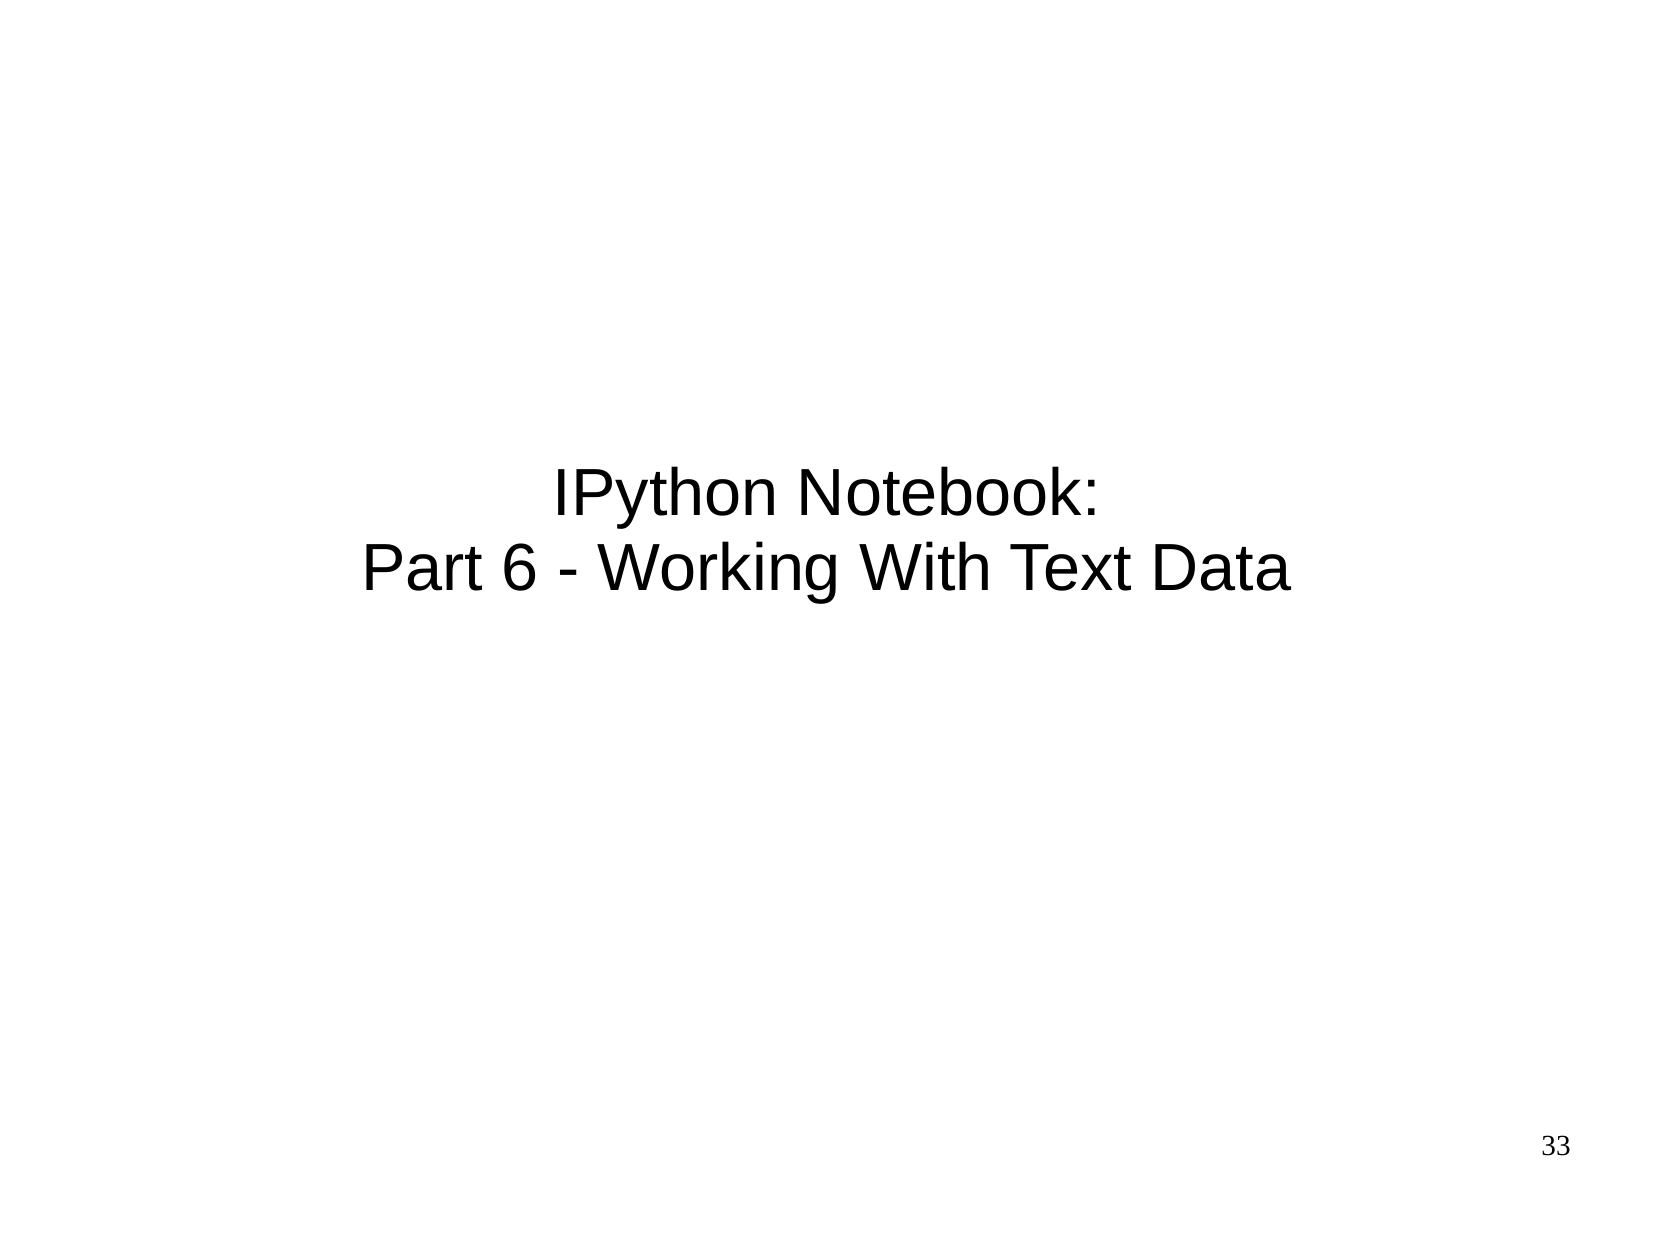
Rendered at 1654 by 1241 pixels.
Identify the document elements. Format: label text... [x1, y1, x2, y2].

subtitle IPython Notebook: Part 6 - Working With Text Data [82, 49, 1571, 1010]
